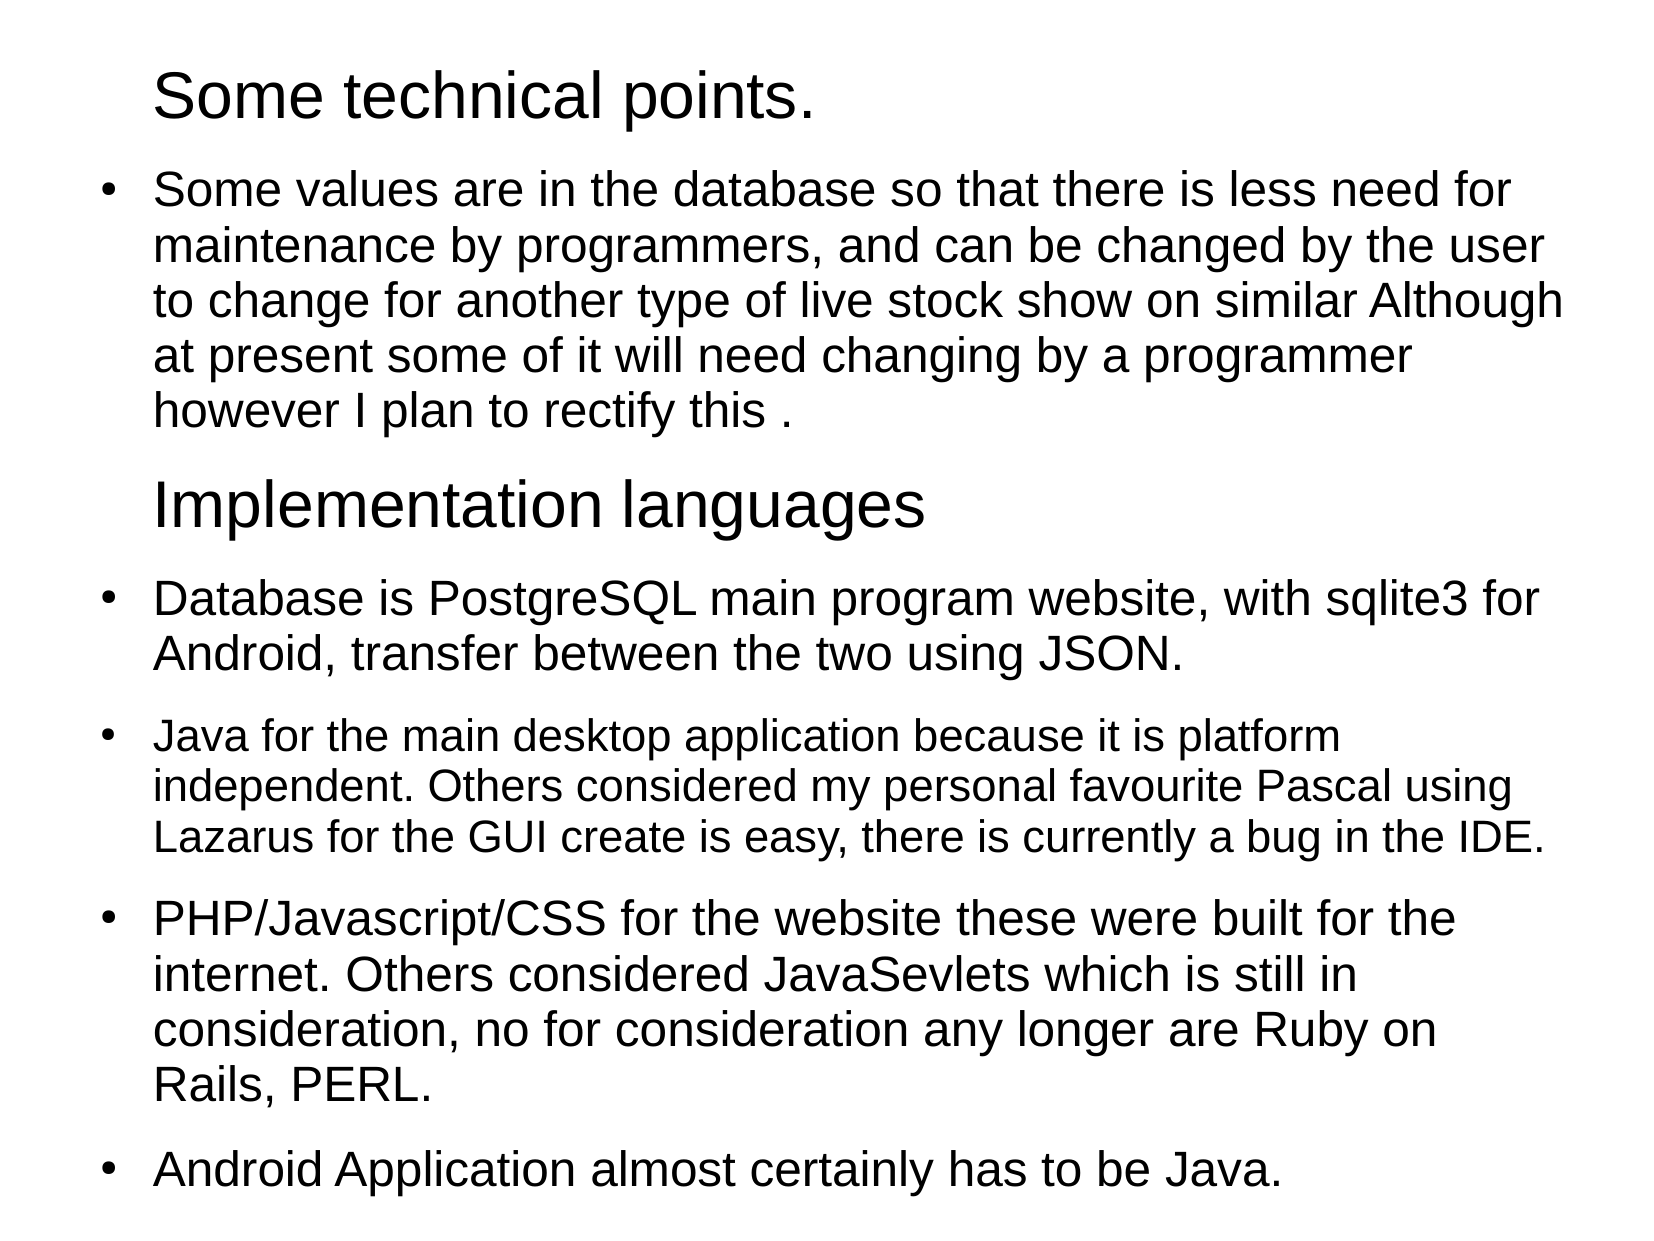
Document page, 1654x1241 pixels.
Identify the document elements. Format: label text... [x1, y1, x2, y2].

list Some technical points. Some values are in the database so that there is less need for maintenance by programmers, and can be changed by the user to change for another type of live stock show on similar Although at present some of it will need changing by a programmer however I plan to rectify this . Implementation languages Database is PostgreSQL main program website, with sqlite3 for Android, transfer between the two using JSON. Java for the main desktop application because it is platform independent. Others considered my personal favourite Pascal using Lazarus for the GUI create is easy, there is currently a bug in the IDE. PHP/Javascript/CSS for the website these were built for the internet. Others considered JavaSevlets which is still in consideration, no for consideration any longer are Ruby on Rails, PERL. Android Application almost certainly has to be Java. [82, 59, 1571, 1205]
